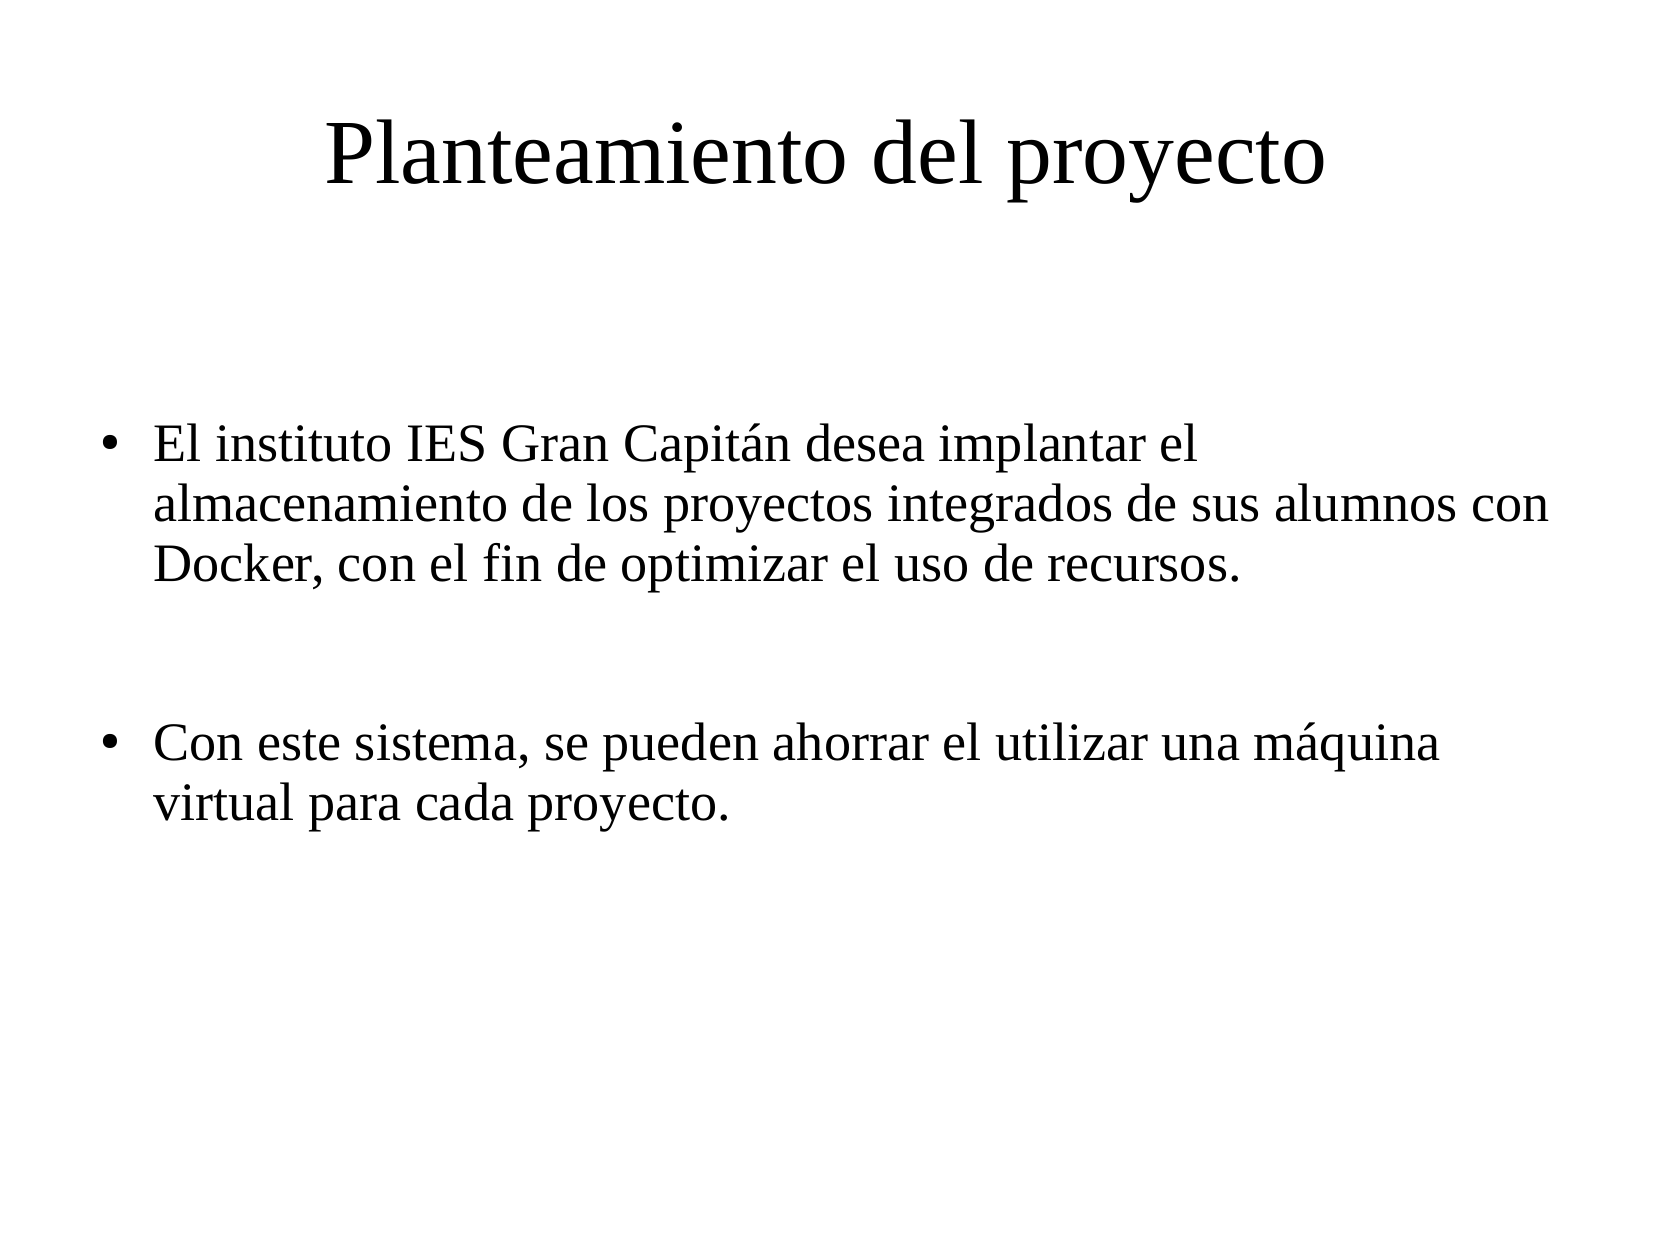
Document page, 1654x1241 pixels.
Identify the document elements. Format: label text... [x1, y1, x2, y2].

title Planteamiento del proyecto [82, 49, 1571, 257]
list El instituto IES Gran Capitán desea implantar el almacenamiento de los proyectos integrados de sus alumnos con Docker, con el fin de optimizar el uso de recursos. Con este sistema, se pueden ahorrar el utilizar una máquina virtual para cada proyecto. [82, 413, 1565, 839]
